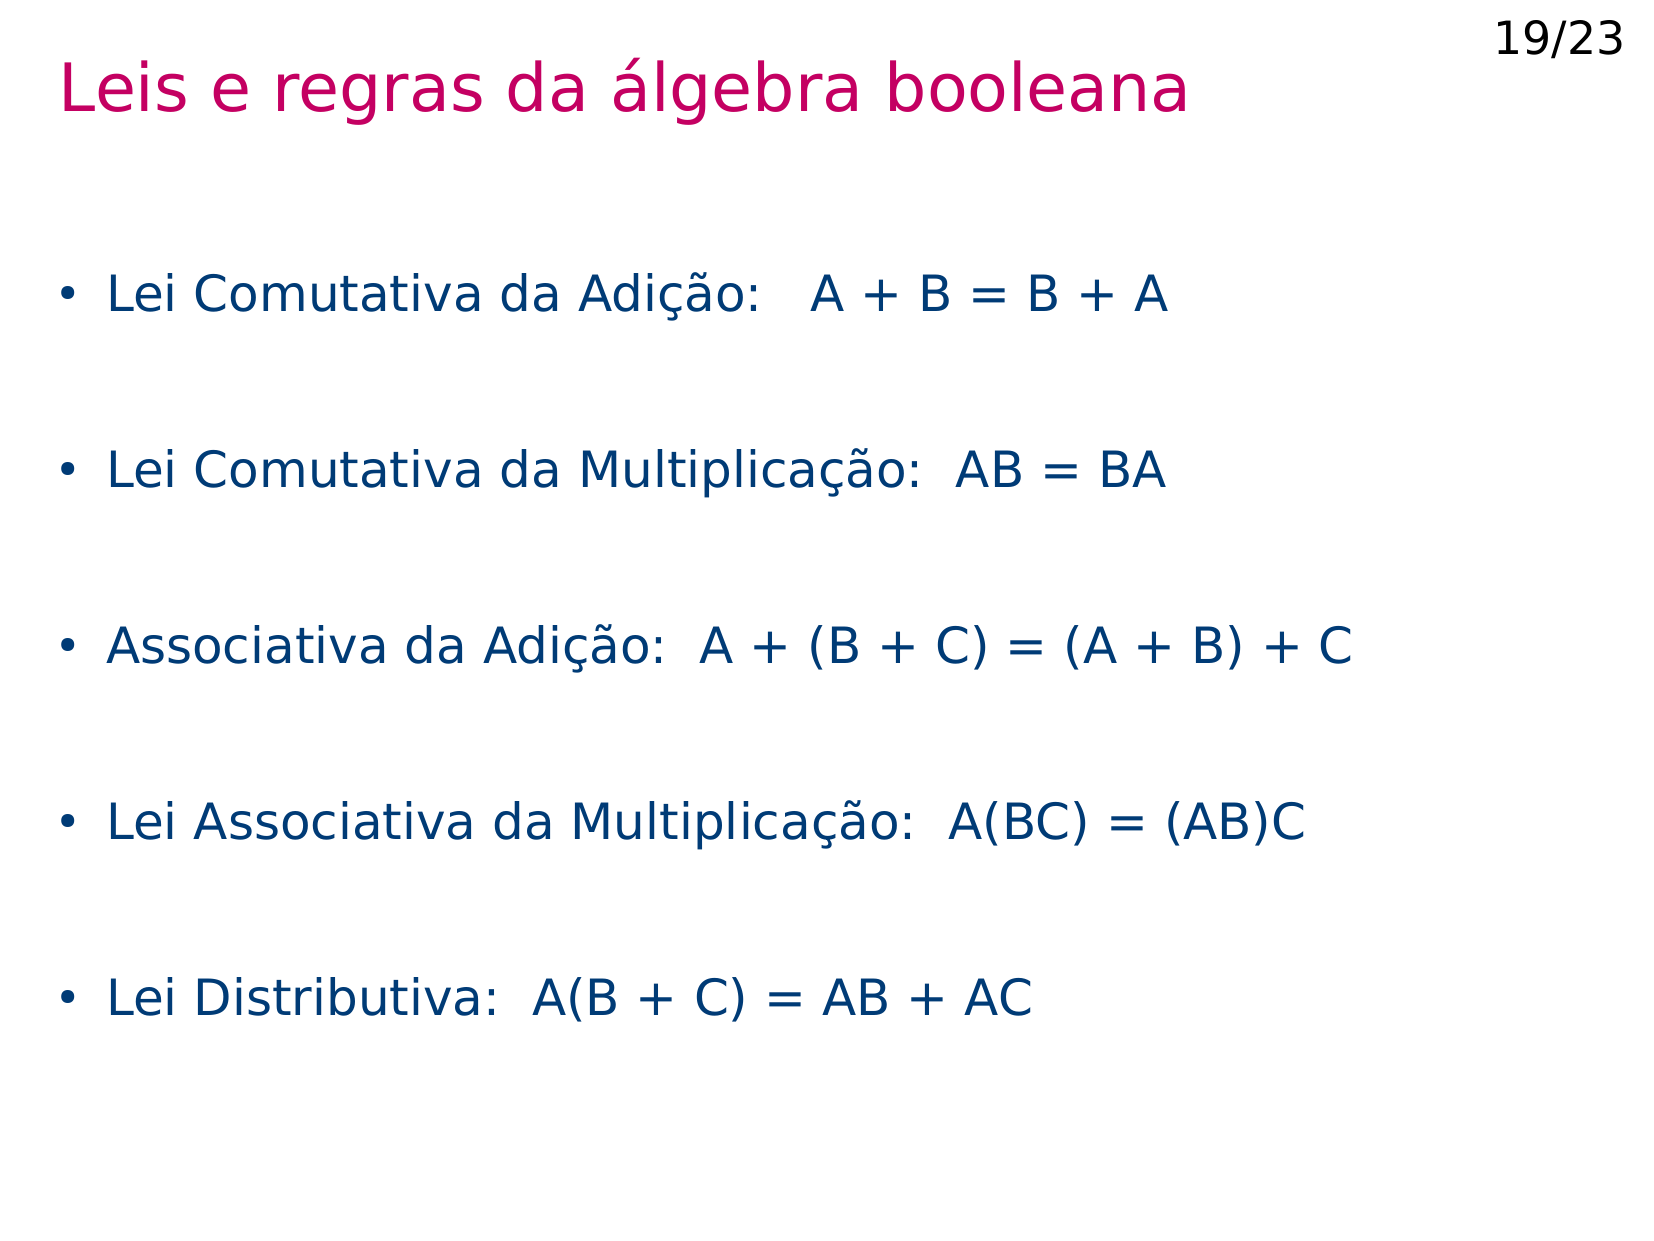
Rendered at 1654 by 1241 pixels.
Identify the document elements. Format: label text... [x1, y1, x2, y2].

title Leis e regras da álgebra booleana [59, 29, 1625, 148]
list Lei Comutativa da Adição: A + B = B + A Lei Comutativa da Multiplicação: AB = BA Associativa da Adição: A + (B + C) = (A + B) + C Lei Associativa da Multiplicação: A(BC) = (AB)C Lei Distributiva: A(B + C) = AB + AC [59, 236, 1625, 1211]
